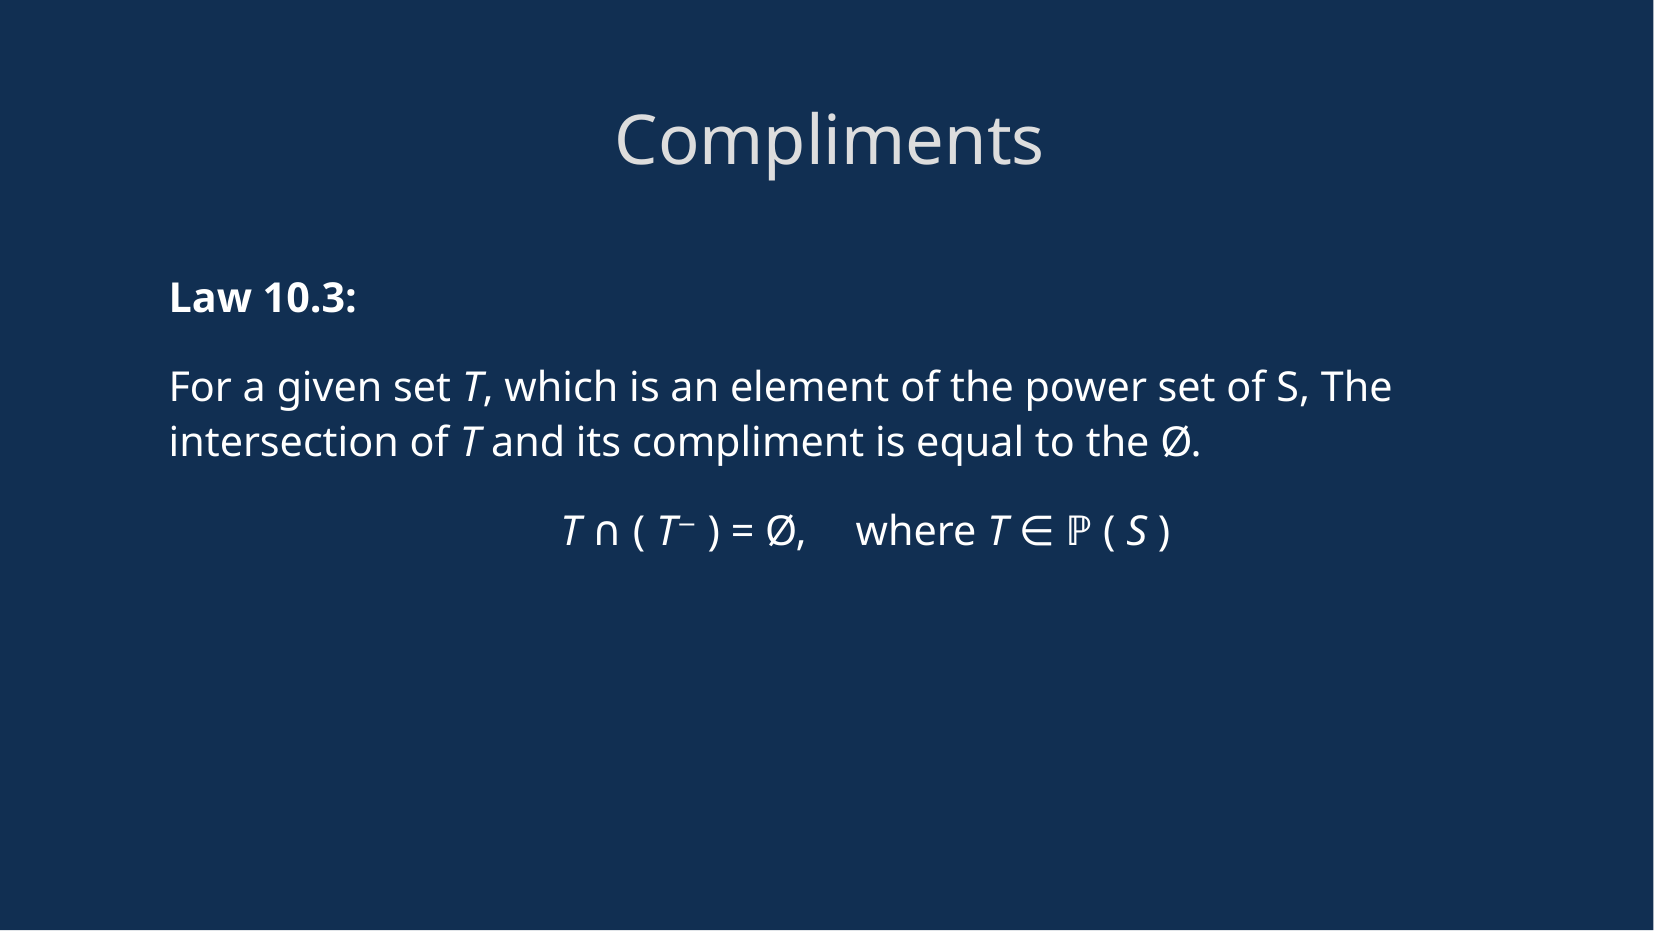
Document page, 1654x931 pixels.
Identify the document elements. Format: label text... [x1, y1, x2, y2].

list Law 10.3: For a given set T, which is an element of the power set of S, The intersection of T and its compliment is equal to the Ø. T ∩ ( T− ) = Ø, where T ∈ ℙ ( S ) [97, 268, 1563, 806]
title Compliments [97, 56, 1563, 220]
